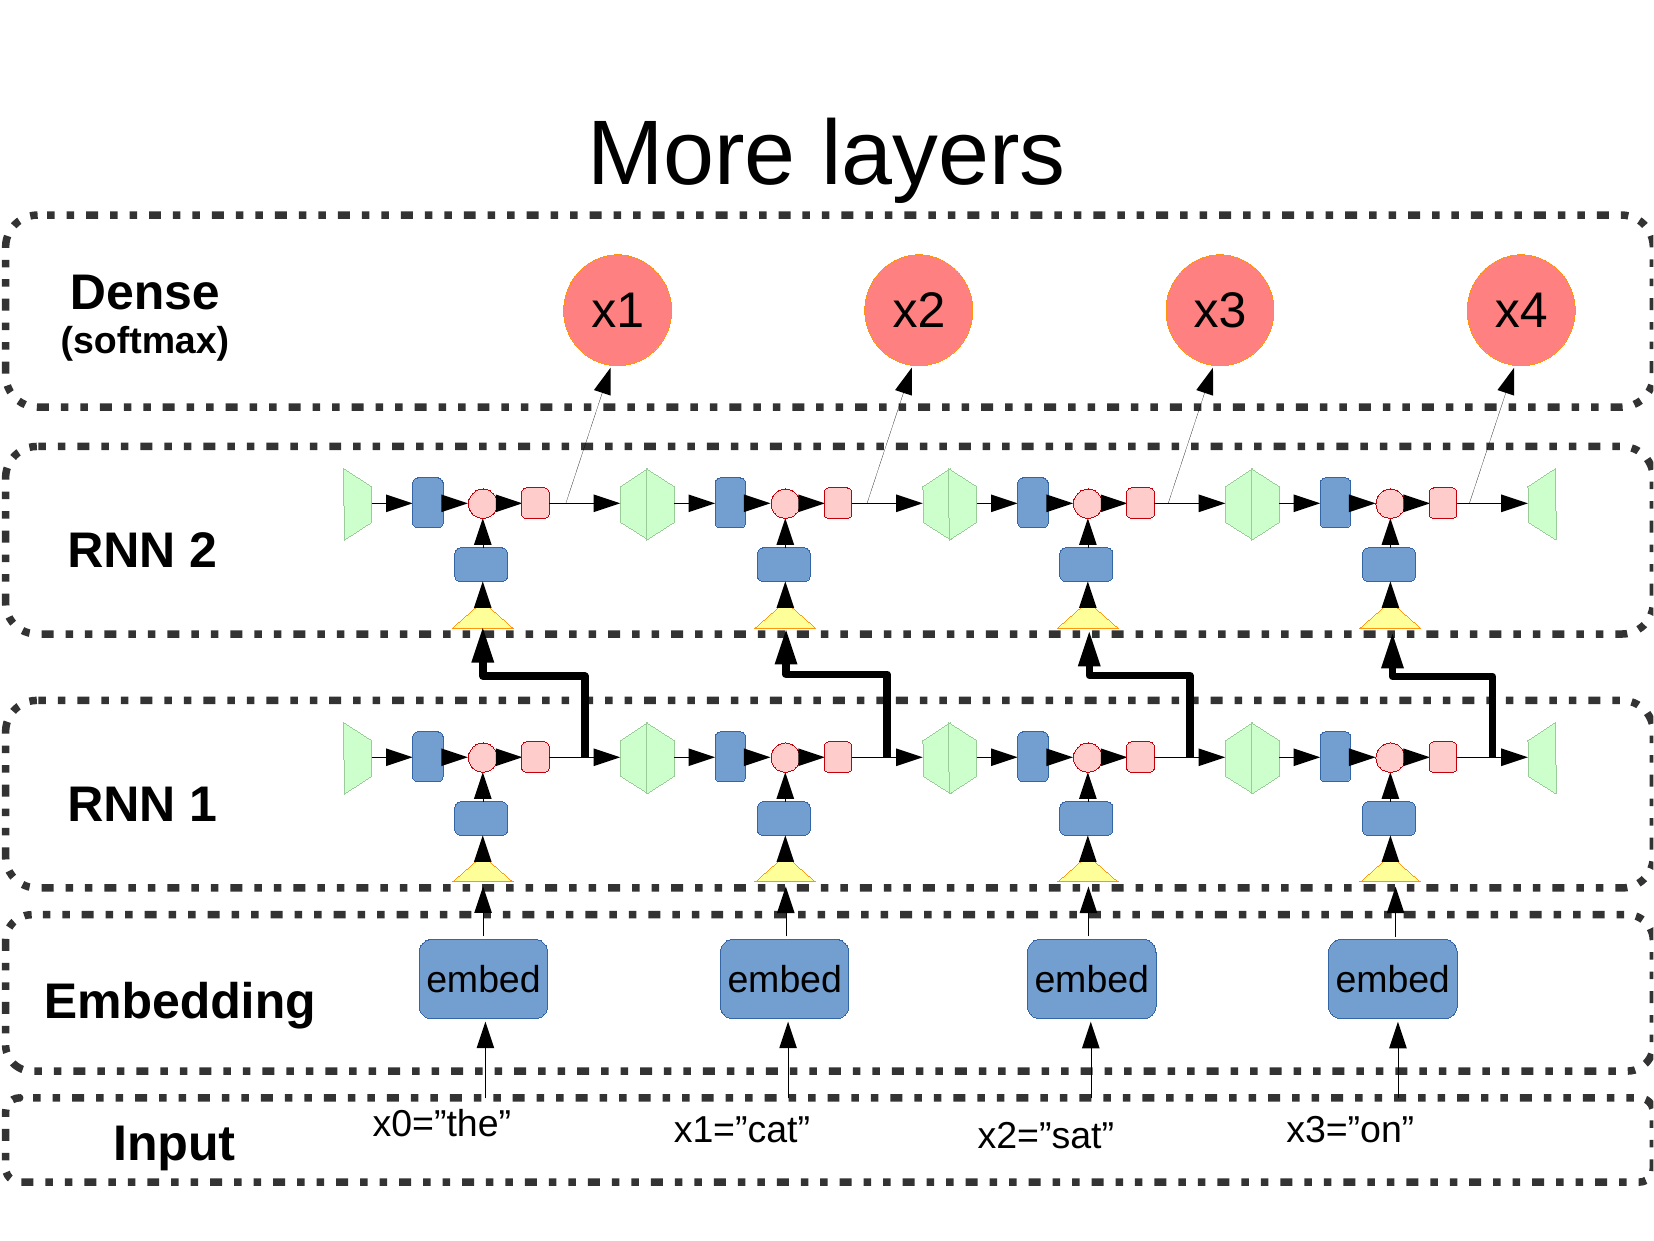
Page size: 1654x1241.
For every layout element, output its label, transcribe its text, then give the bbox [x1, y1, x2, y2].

text_box x2=”sat” [963, 1107, 1190, 1165]
text_box x2 [864, 254, 973, 366]
text_box x0=”the” [357, 1095, 568, 1152]
text_box Dense (softmax) [45, 256, 244, 370]
text_box embed [720, 939, 849, 1019]
text_box [5, 446, 1654, 635]
text_box x1 [563, 254, 672, 366]
text_box x3 [1166, 254, 1274, 366]
text_box embed [1027, 939, 1157, 1019]
text_box Input [23, 1107, 326, 1180]
text_box [5, 700, 1654, 888]
text_box embed [1328, 939, 1458, 1019]
text_box [5, 215, 1654, 408]
title More layers [82, 49, 1571, 257]
text_box [5, 1097, 1654, 1183]
text_box embed [419, 939, 548, 1019]
text_box RNN 2 [42, 514, 242, 628]
text_box x1=”cat” [659, 1101, 869, 1159]
text_box RNN 1 [42, 768, 242, 882]
text_box [5, 914, 1654, 1072]
text_box x3=”on” [1271, 1101, 1485, 1159]
text_box Embedding [22, 966, 339, 1080]
text_box x4 [1467, 254, 1576, 366]
